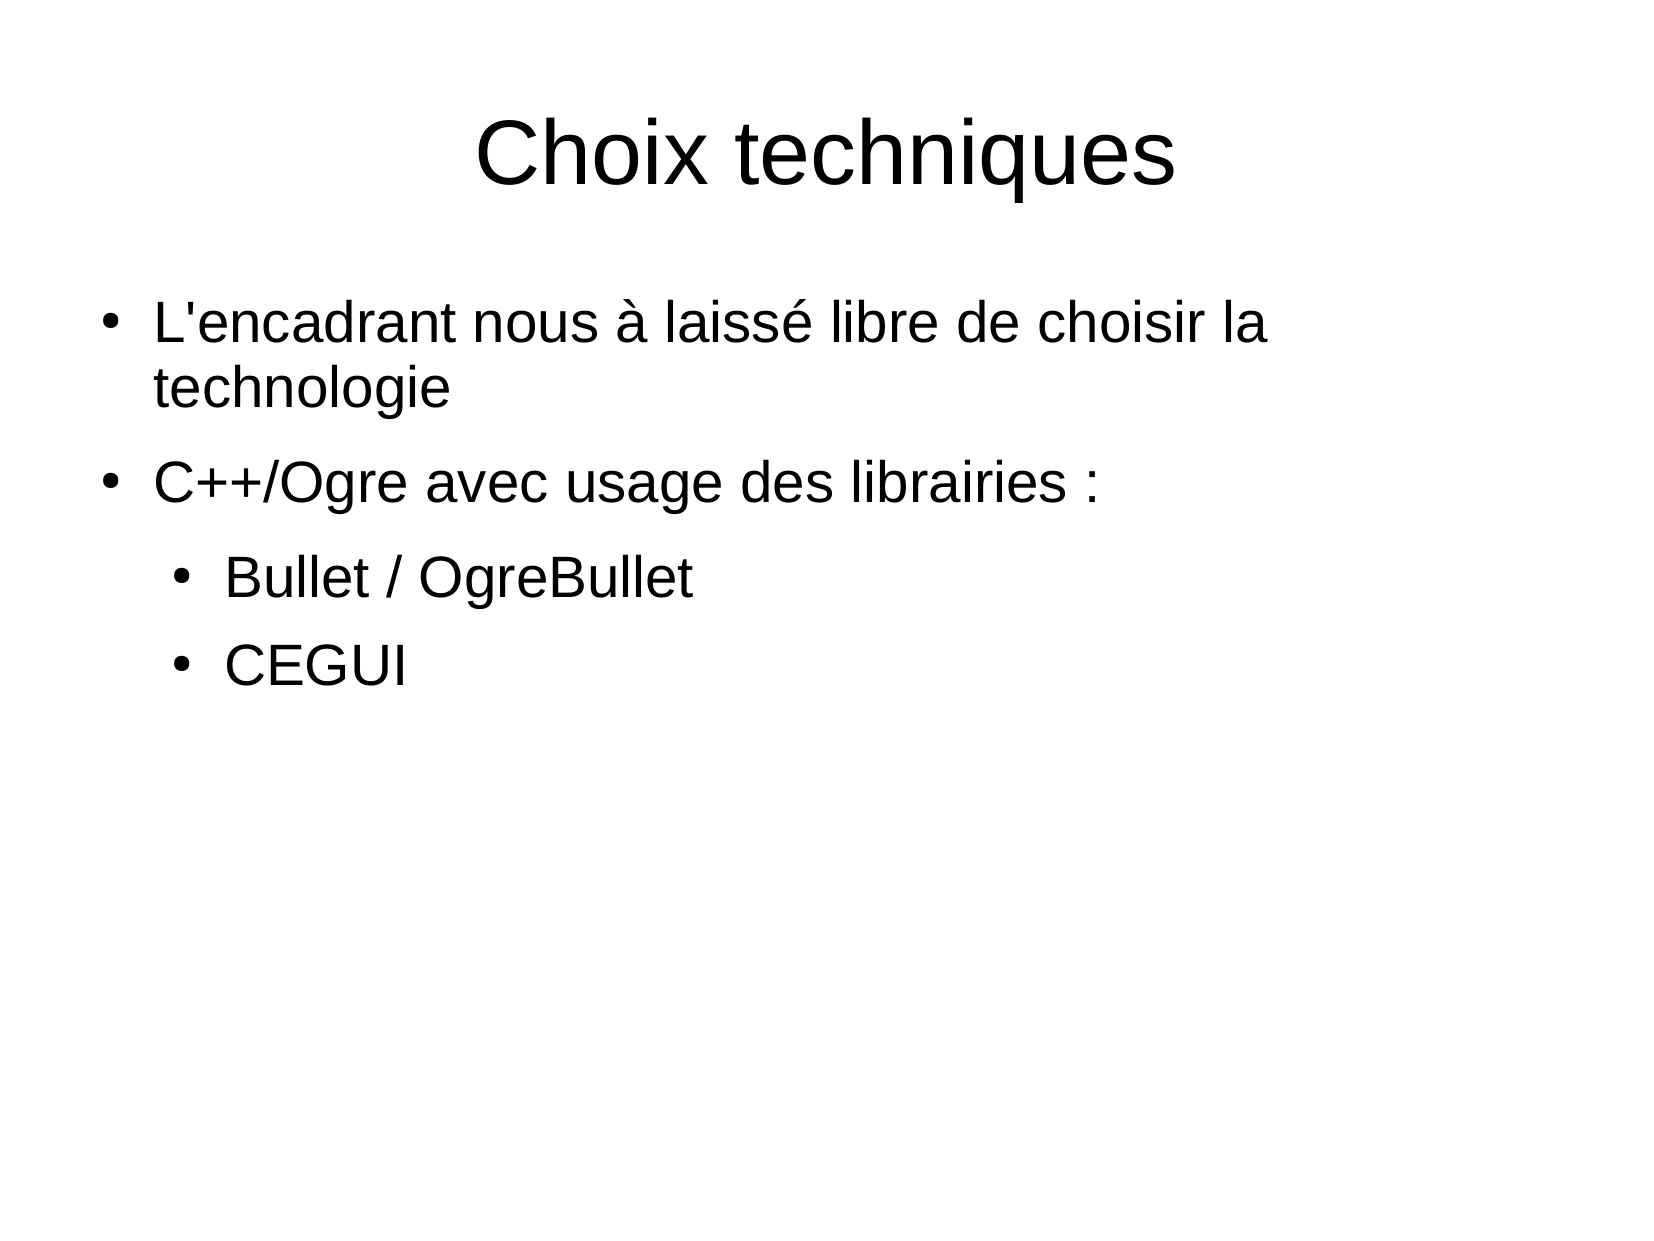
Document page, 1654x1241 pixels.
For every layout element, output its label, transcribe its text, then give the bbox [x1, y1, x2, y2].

list L'encadrant nous à laissé libre de choisir la technologie C++/Ogre avec usage des librairies : Bullet / OgreBullet CEGUI [82, 290, 1571, 1109]
title Choix techniques [82, 56, 1571, 250]
